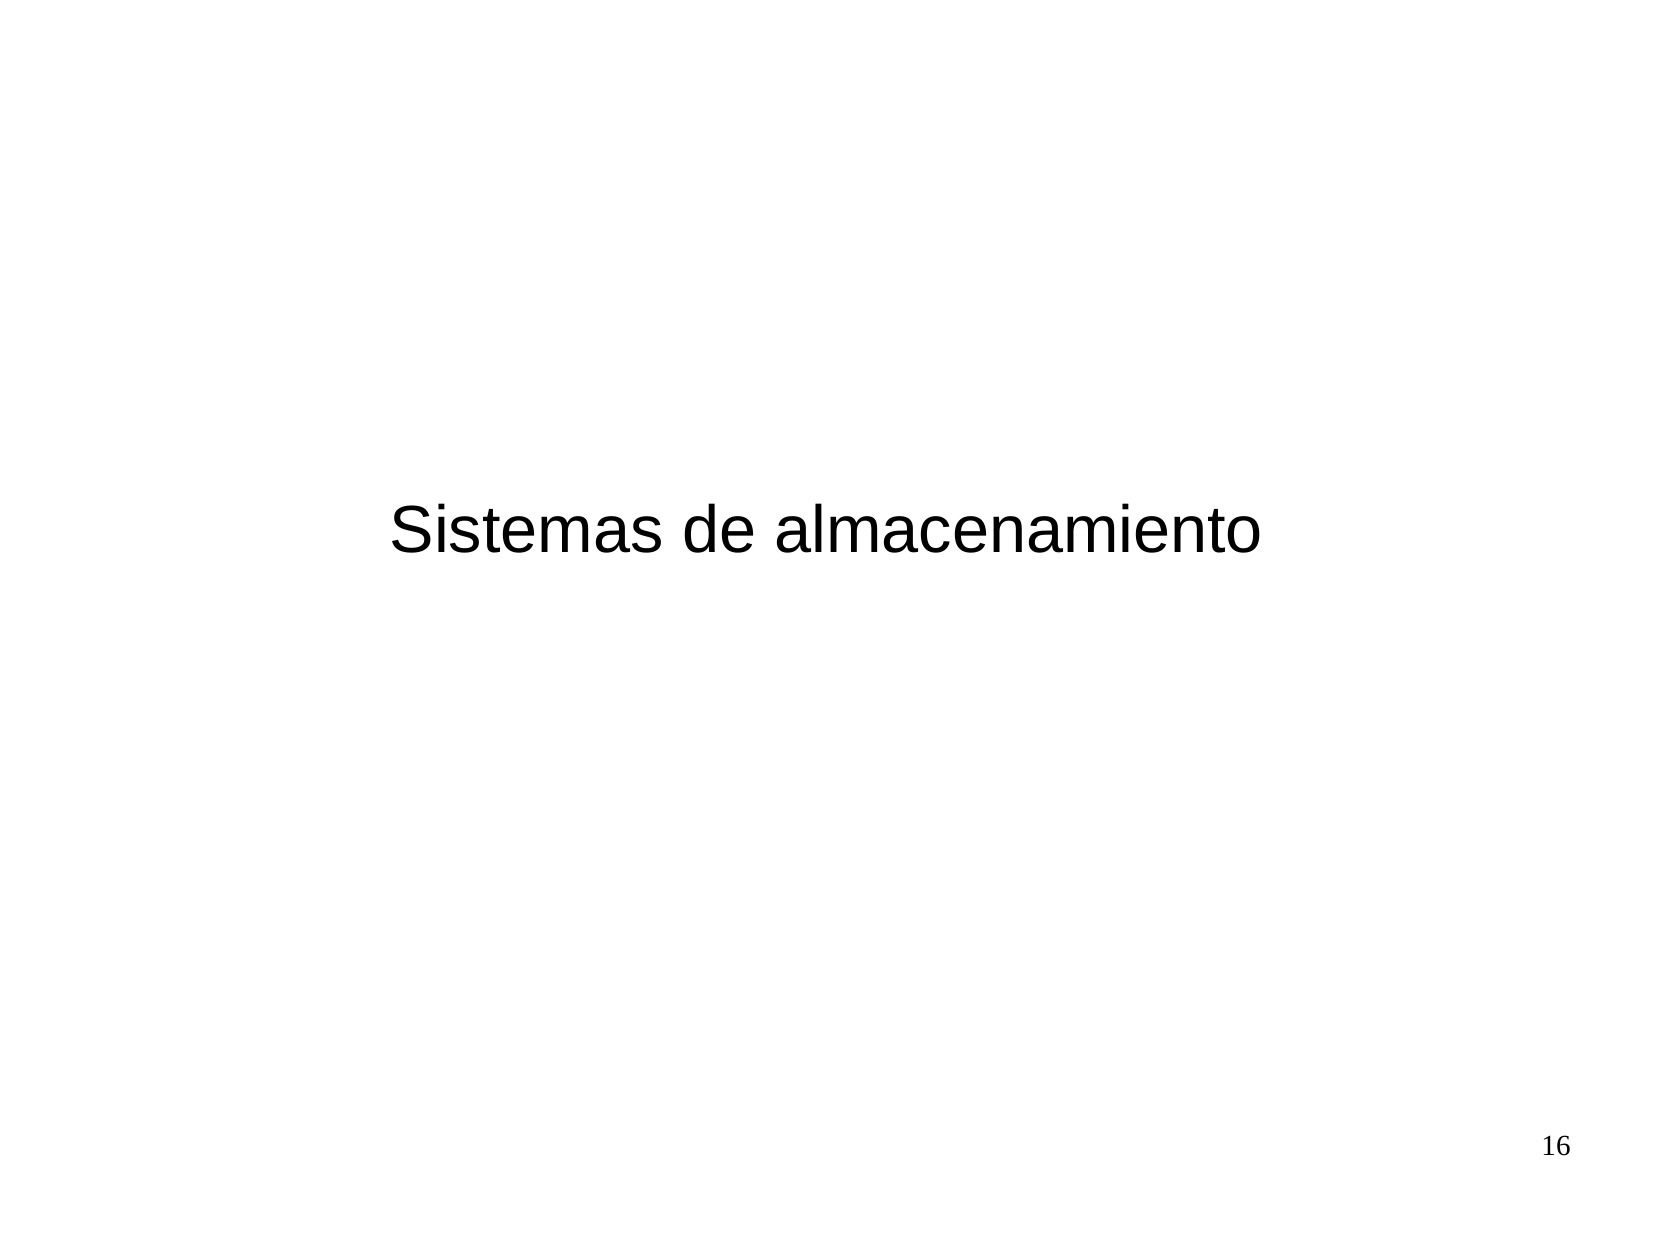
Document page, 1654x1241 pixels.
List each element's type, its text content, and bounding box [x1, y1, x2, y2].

subtitle Sistemas de almacenamiento [82, 49, 1571, 1010]
